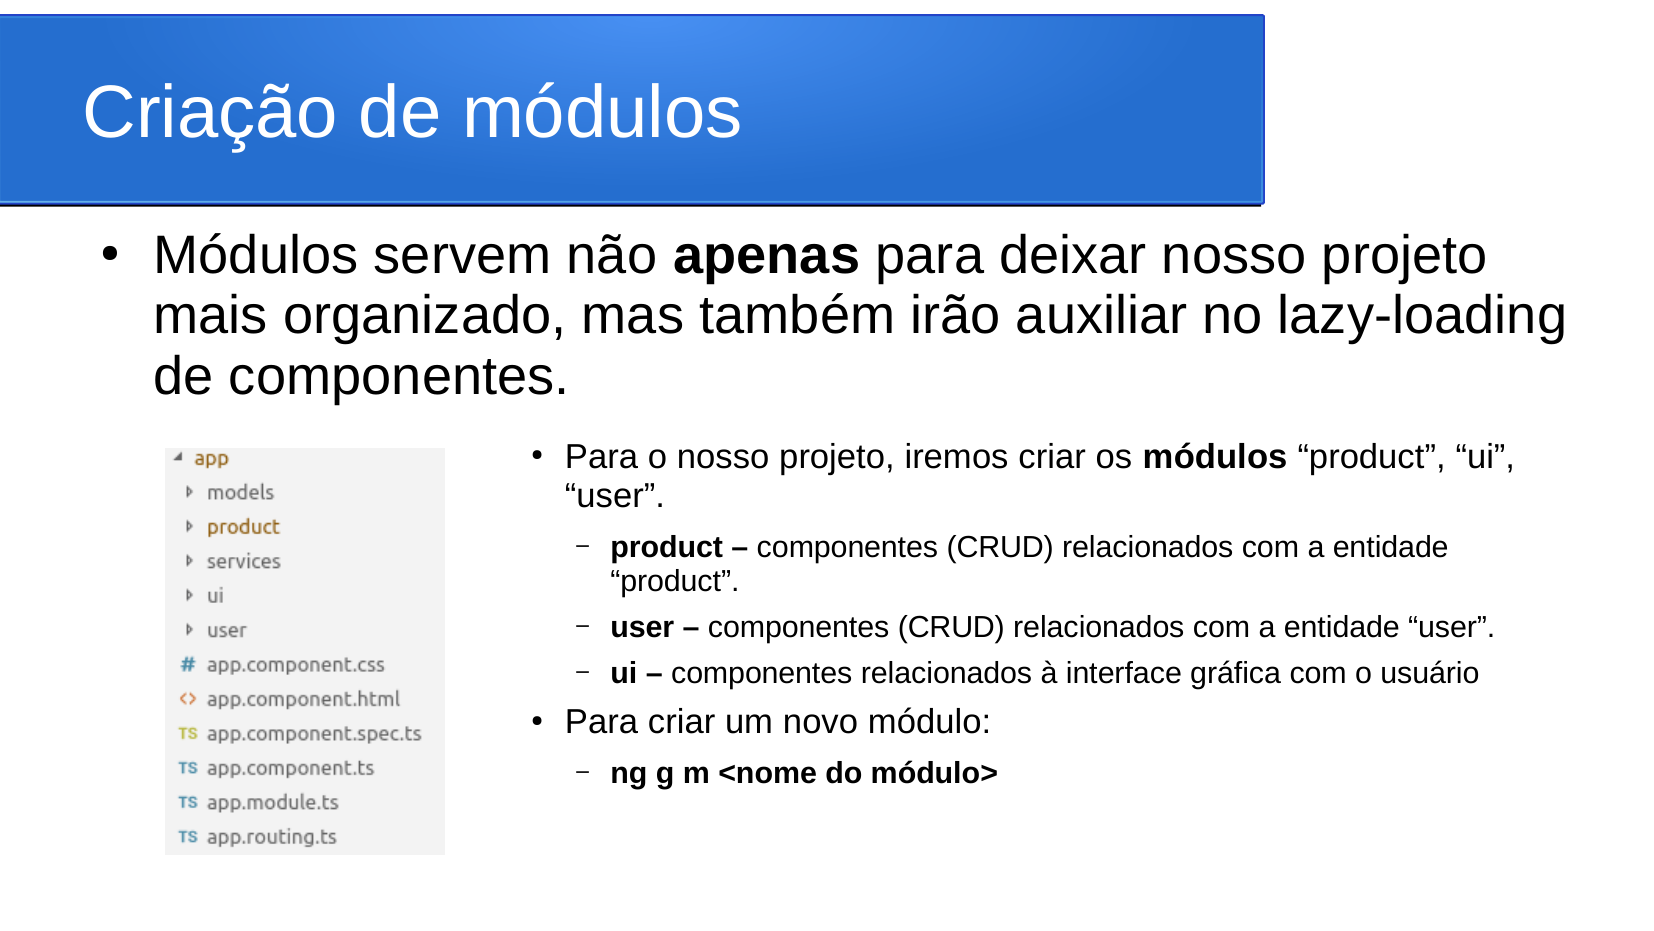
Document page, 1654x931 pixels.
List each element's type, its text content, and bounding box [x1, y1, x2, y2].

list Módulos servem não apenas para deixar nosso projeto mais organizado, mas também irão auxiliar no lazy-loading de componentes. [82, 224, 1571, 764]
title Criação de módulos [82, 35, 1235, 189]
list Para o nosso projeto, iremos criar os módulos “product”, “ui”, “user”. product – componentes (CRUD) relacionados com a entidade “product”. user – componentes (CRUD) relacionados com a entidade “user”. ui – componentes relacionados à interface gráfica com o usuário Para criar um novo módulo: ng g m <nome do módulo> [519, 436, 1583, 792]
picture [165, 448, 445, 855]
